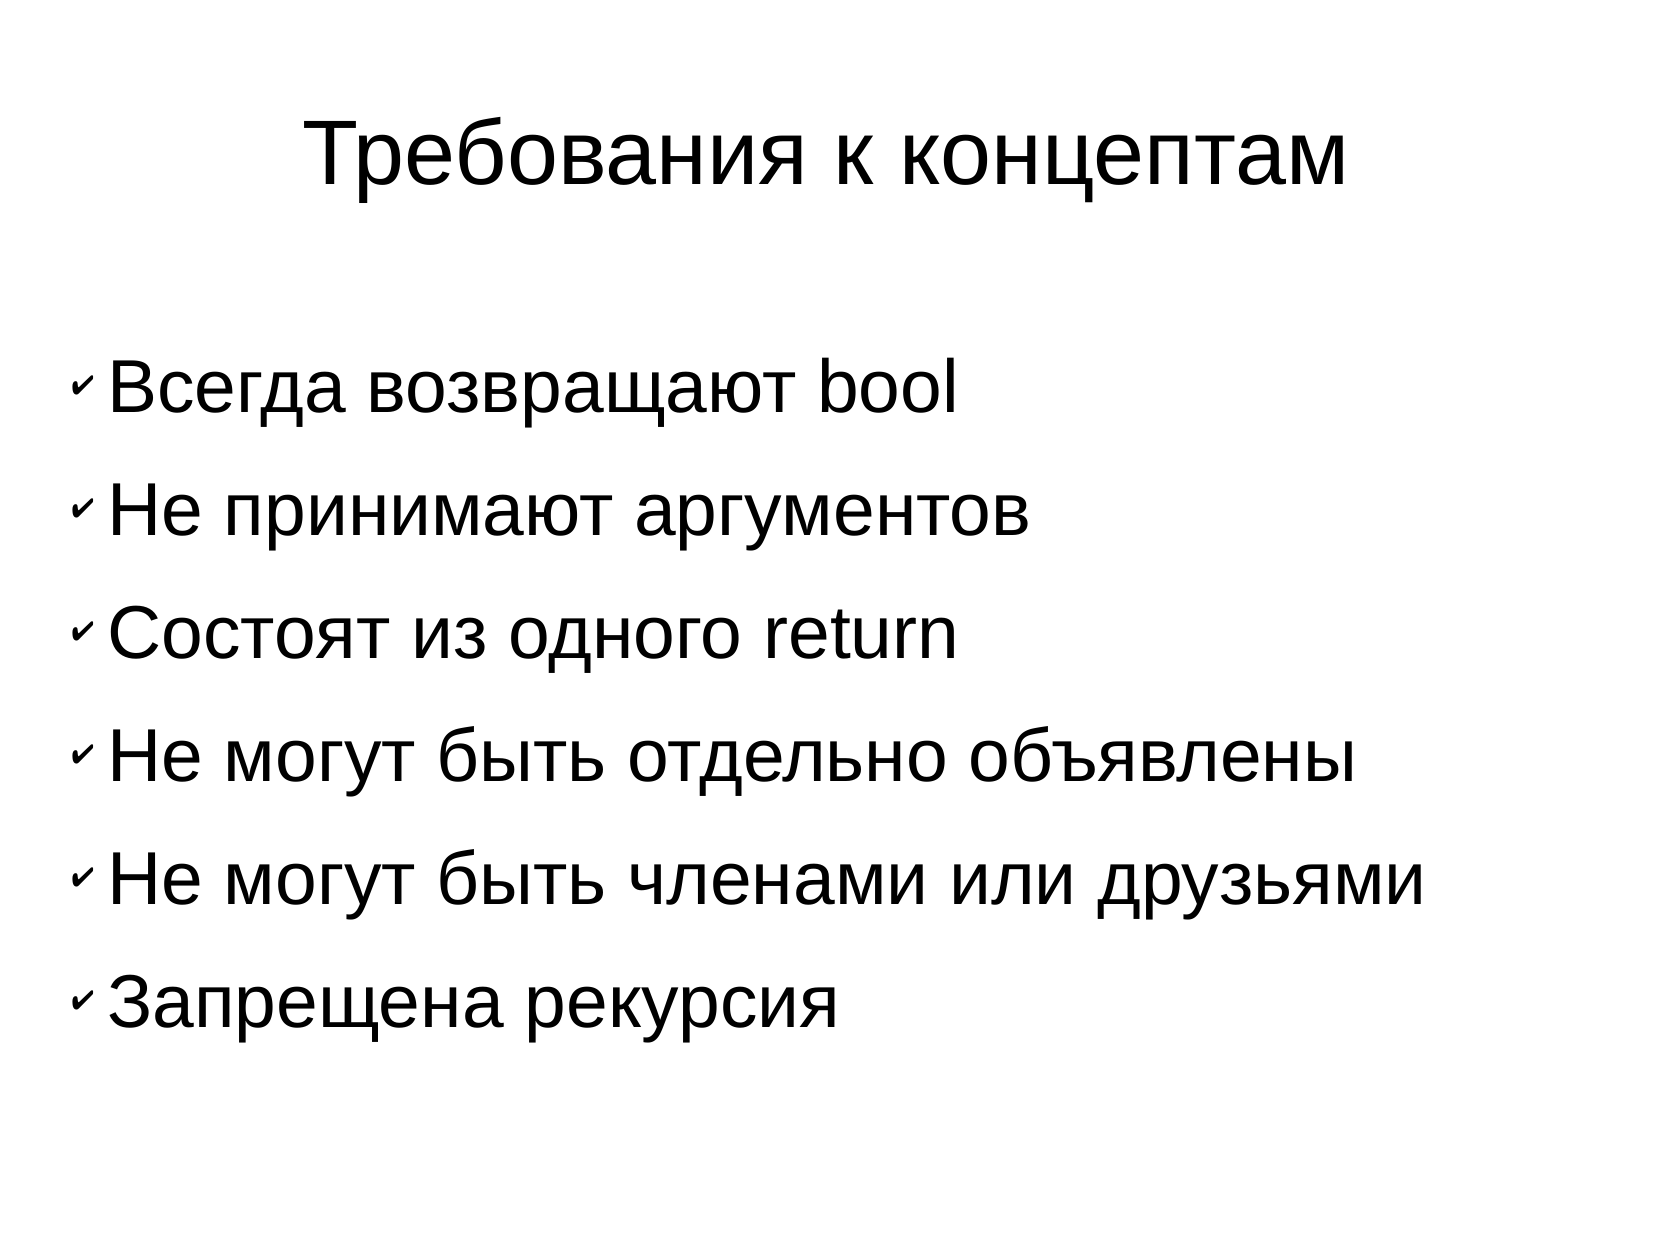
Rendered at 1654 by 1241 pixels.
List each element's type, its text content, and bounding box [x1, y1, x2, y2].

title Требования к концептам [82, 49, 1571, 257]
subtitle Всегда возвращают bool Не принимают аргументов Состоят из одного return Не могут быть отдельно объявлены Не могут быть членами или друзьями Запрещена рекурсия (увы, мы все так надеялись на concept MP) [71, 344, 1561, 1128]
